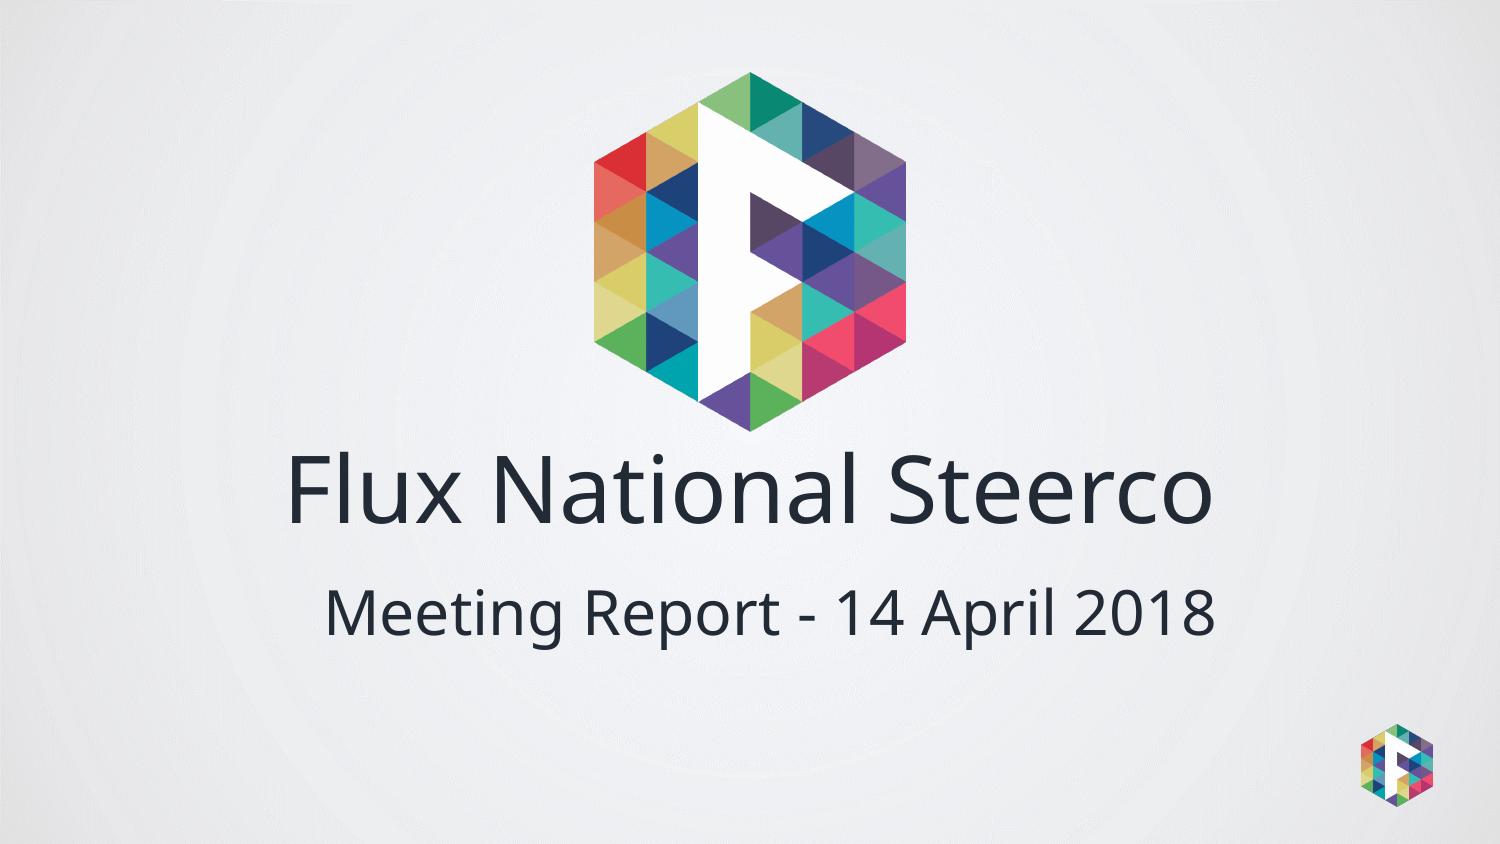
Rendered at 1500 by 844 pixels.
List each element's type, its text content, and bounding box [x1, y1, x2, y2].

title Flux National Steerco [187, 263, 1313, 557]
title Meeting Report - 14 April 2018 [208, 556, 1334, 663]
picture [0, 0, 1500, 844]
